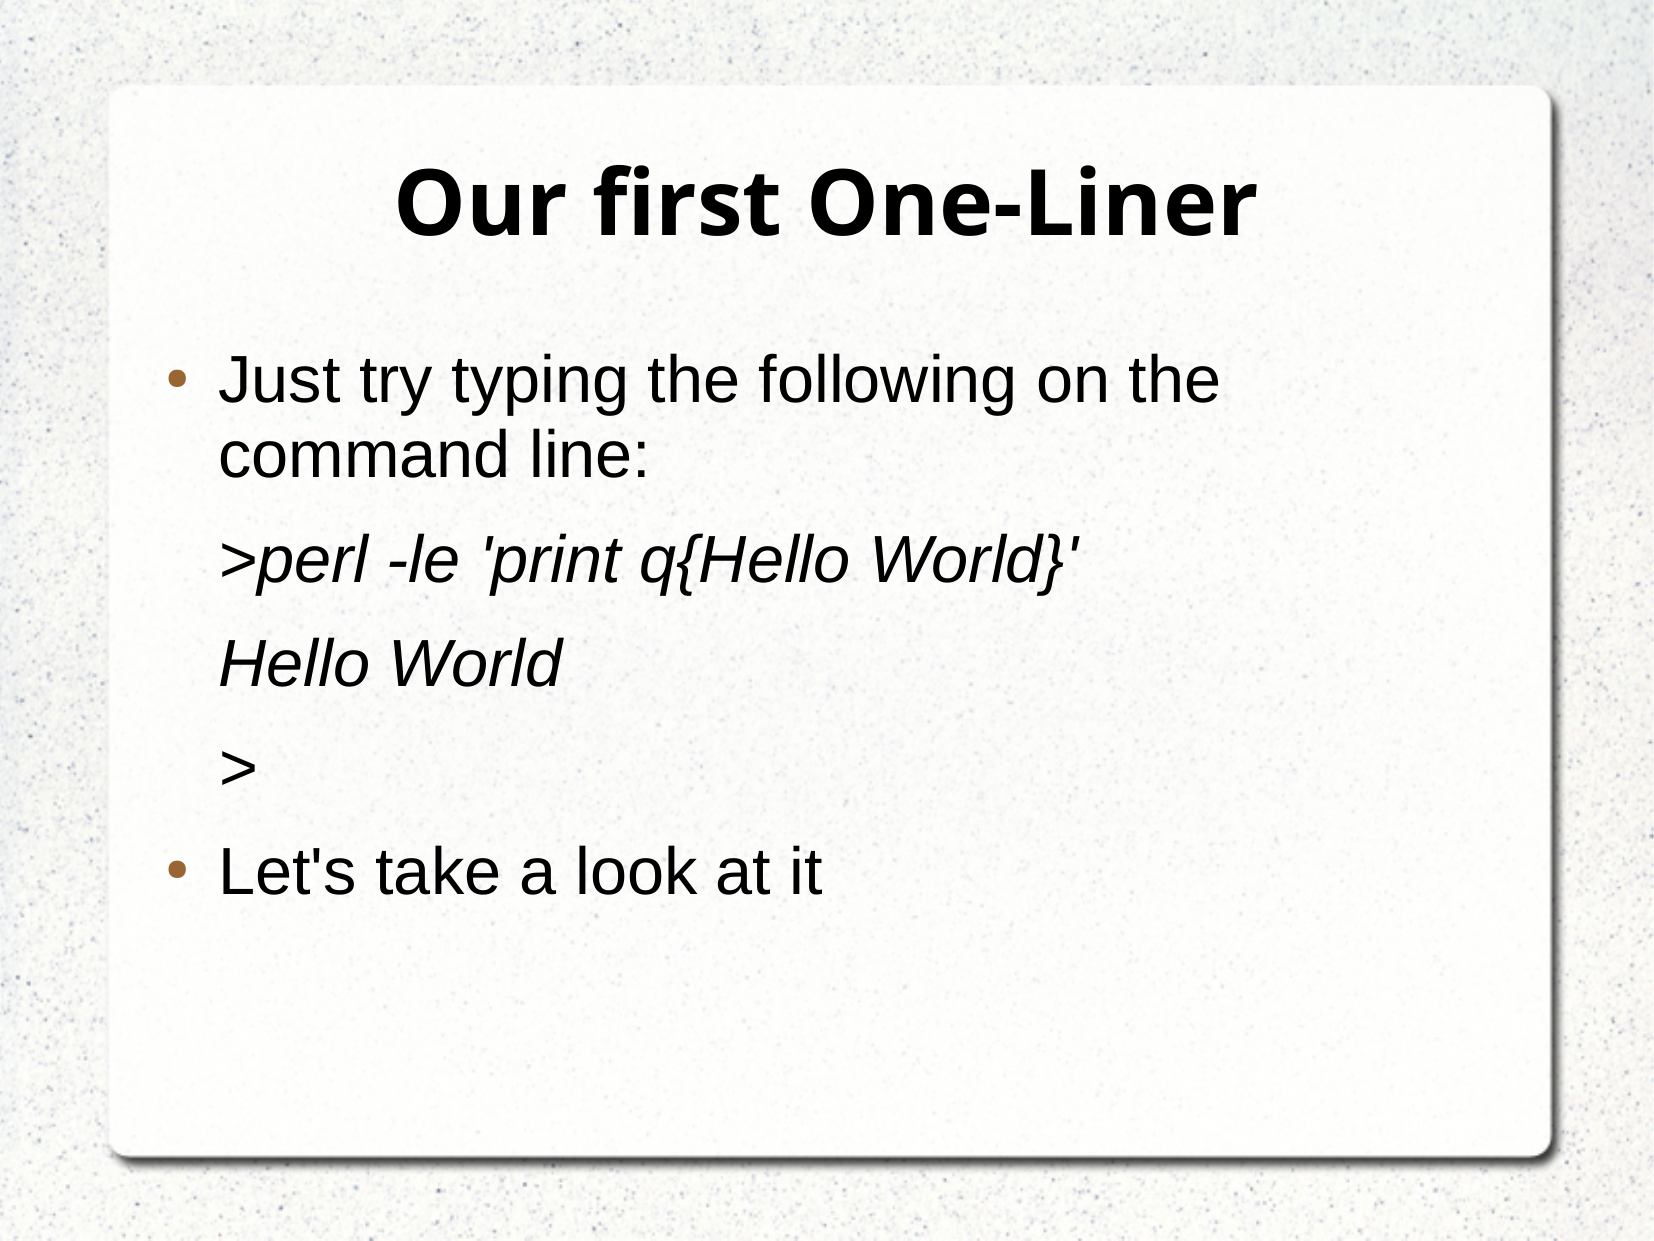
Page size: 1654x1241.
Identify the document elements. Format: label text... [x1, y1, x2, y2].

picture [0, 0, 1654, 1241]
title Our first One-Liner [118, 96, 1536, 304]
list Just try typing the following on the command line: >perl -le 'print q{Hello World}' Hello World > Let's take a look at it [147, 342, 1506, 978]
